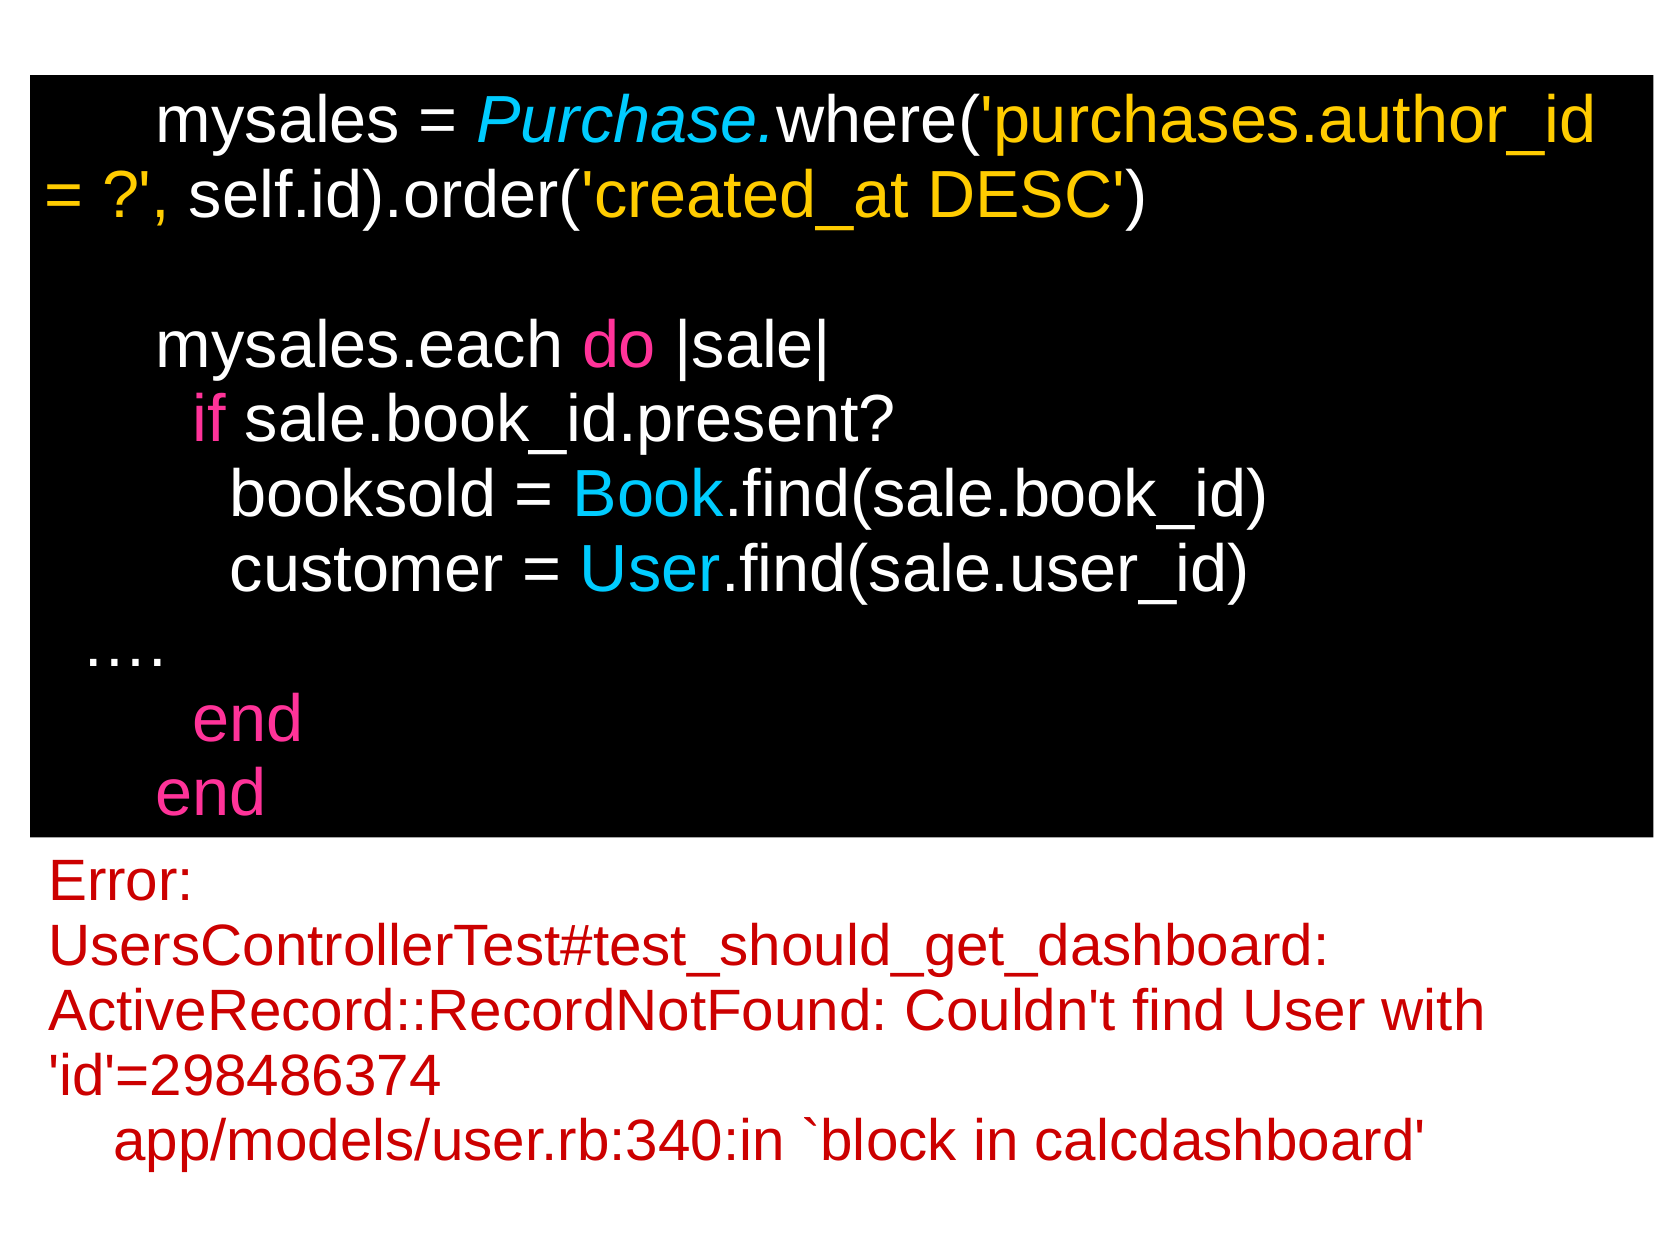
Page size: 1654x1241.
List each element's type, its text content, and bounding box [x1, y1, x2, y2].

text_box Error: UsersControllerTest#test_should_get_dashboard: ActiveRecord::RecordNotFound: Couldn't find User with 'id'=298486374 app/models/user.rb:340:in `block in calcdashboard' [33, 840, 1654, 1241]
text_box mysales = Purchase.where('purchases.author_id = ?', self.id).order('created_at DESC') mysales.each do |sale| if sale.book_id.present? booksold = Book.find(sale.book_id) customer = User.find(sale.user_id) …. end end [30, 75, 1654, 838]
